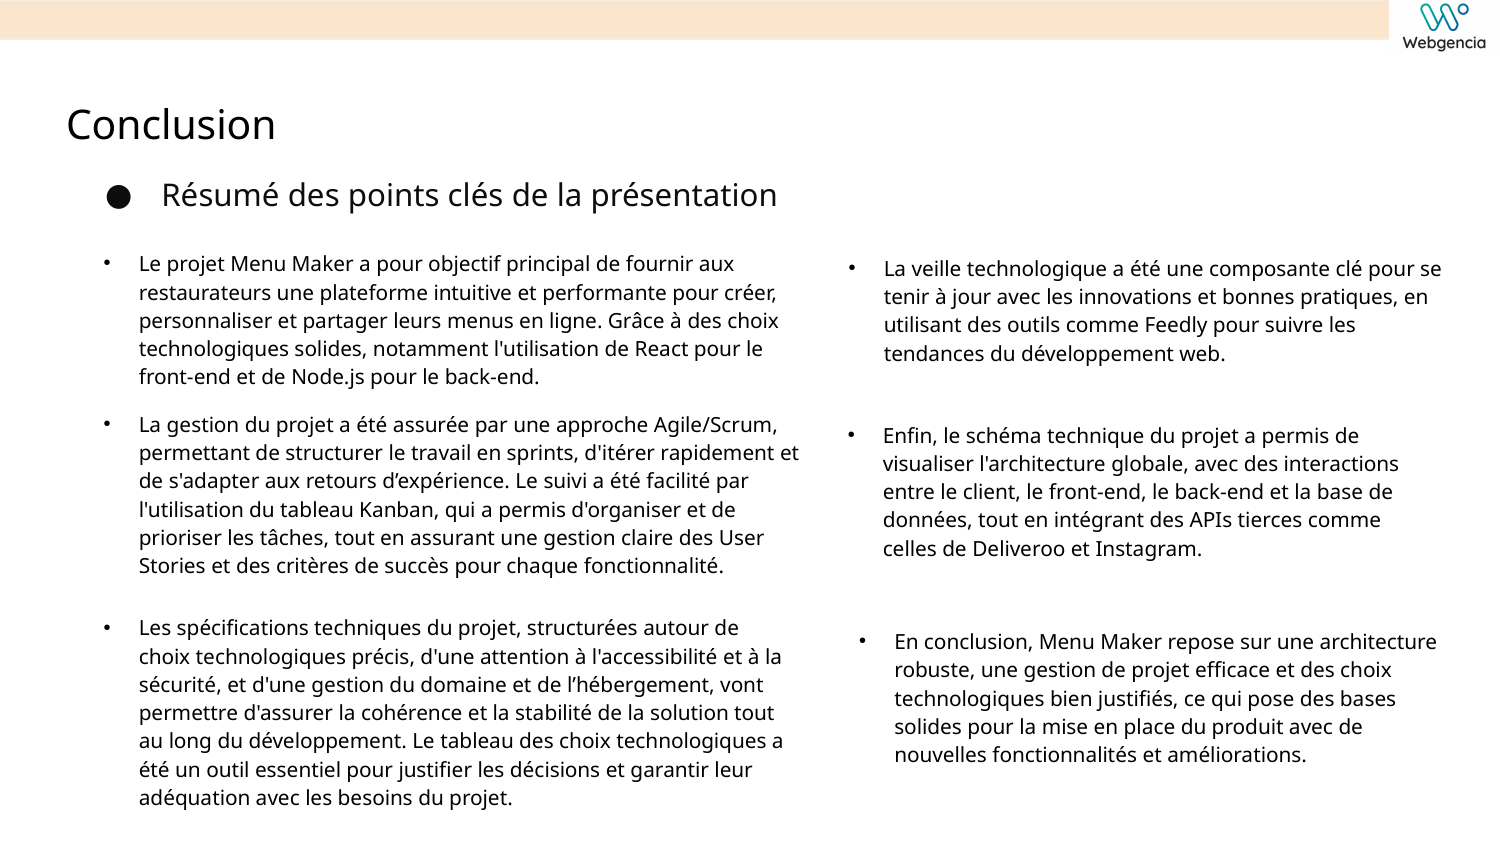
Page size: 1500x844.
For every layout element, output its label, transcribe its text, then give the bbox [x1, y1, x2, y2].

text_box Les spécifications techniques du projet, structurées autour de choix technologiques précis, d'une attention à l'accessibilité et à la sécurité, et d'une gestion du domaine et de l’hébergement, vont permettre d'assurer la cohérence et la stabilité de la solution tout au long du développement. Le tableau des choix technologiques a été un outil essentiel pour justifier les décisions et garantir leur adéquation avec les besoins du projet. [88, 606, 810, 824]
picture [1389, 0, 1500, 56]
text_box Résumé des points clés de la présentation [71, 154, 1437, 322]
text_box En conclusion, Menu Maker repose sur une architecture robuste, une gestion de projet efficace et des choix technologiques bien justifiés, ce qui pose des bases solides pour la mise en place du produit avec de nouvelles fonctionnalités et améliorations. [844, 620, 1465, 787]
text_box La veille technologique a été une composante clé pour se tenir à jour avec les innovations et bonnes pratiques, en utilisant des outils comme Feedly pour suivre les tendances du développement web. [833, 246, 1477, 363]
text_box [0, 0, 1389, 40]
title Conclusion [51, 72, 1449, 167]
text_box La gestion du projet a été assurée par une approche Agile/Scrum, permettant de structurer le travail en sprints, d'itérer rapidement et de s'adapter aux retours d’expérience. Le suivi a été facilité par l'utilisation du tableau Kanban, qui a permis d'organiser et de prioriser les tâches, tout en assurant une gestion claire des User Stories et des critères de succès pour chaque fonctionnalité. [88, 402, 816, 595]
text_box Enfin, le schéma technique du projet a permis de visualiser l'architecture globale, avec des interactions entre le client, le front-end, le back-end et la base de données, tout en intégrant des APIs tierces comme celles de Deliveroo et Instagram. [832, 413, 1424, 580]
text_box Le projet Menu Maker a pour objectif principal de fournir aux restaurateurs une plateforme intuitive et performante pour créer, personnaliser et partager leurs menus en ligne. Grâce à des choix technologiques solides, notamment l'utilisation de React pour le front-end et de Node.js pour le back-end. [88, 242, 827, 390]
